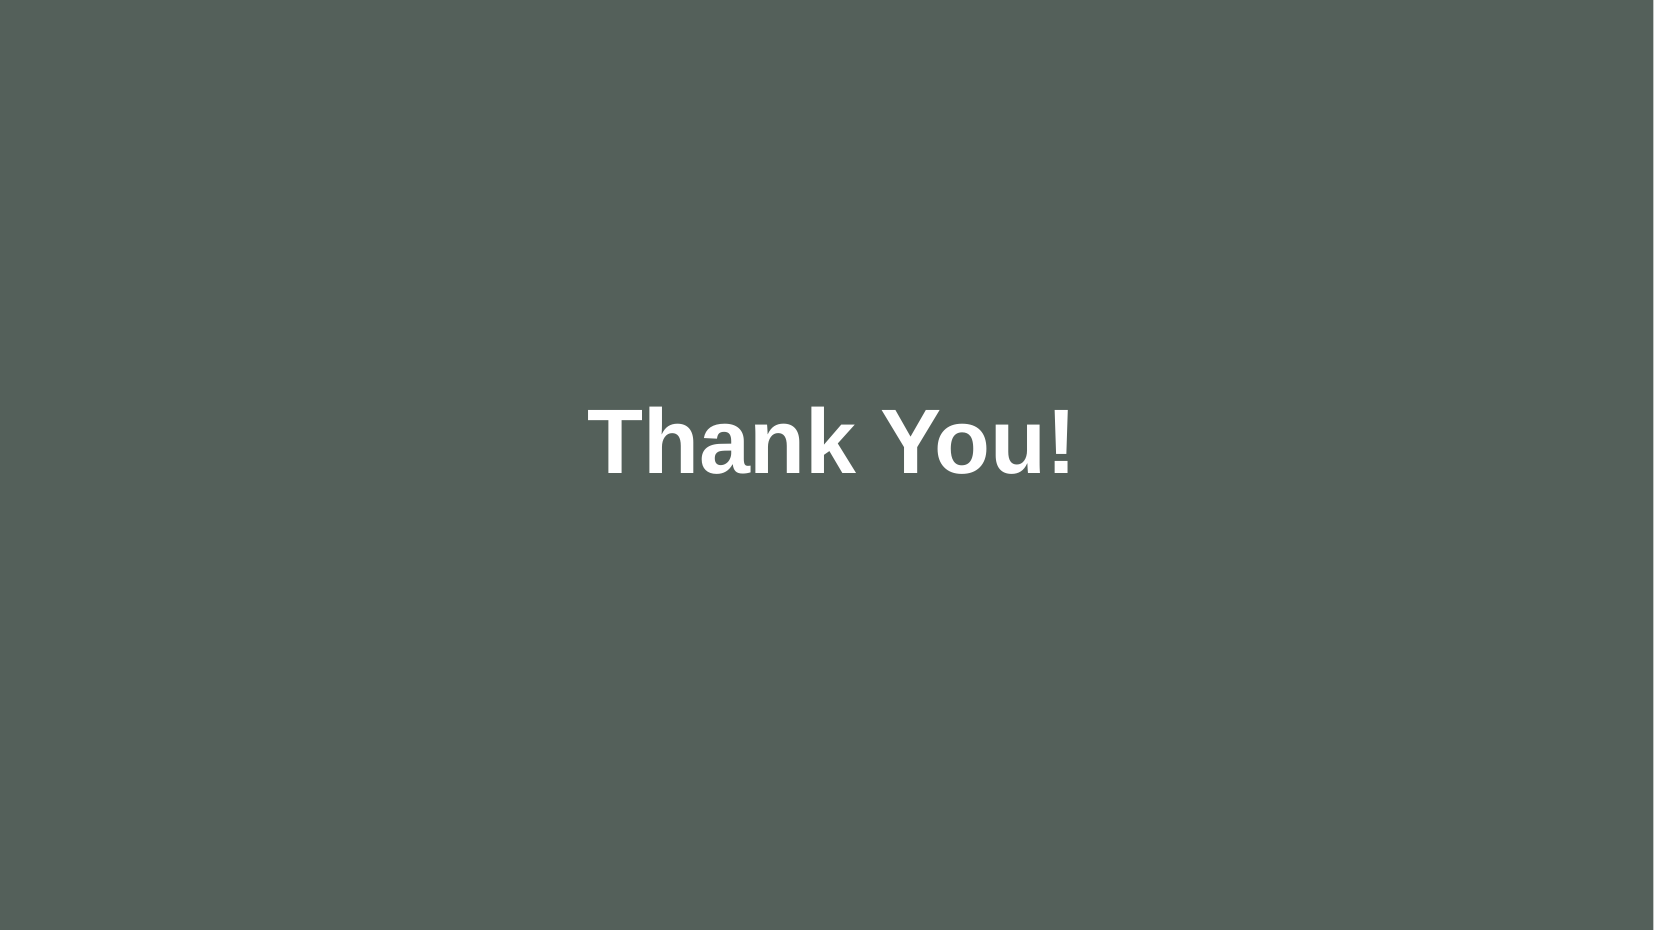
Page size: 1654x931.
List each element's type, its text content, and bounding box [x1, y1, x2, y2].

title Thank You! [94, 388, 1571, 497]
